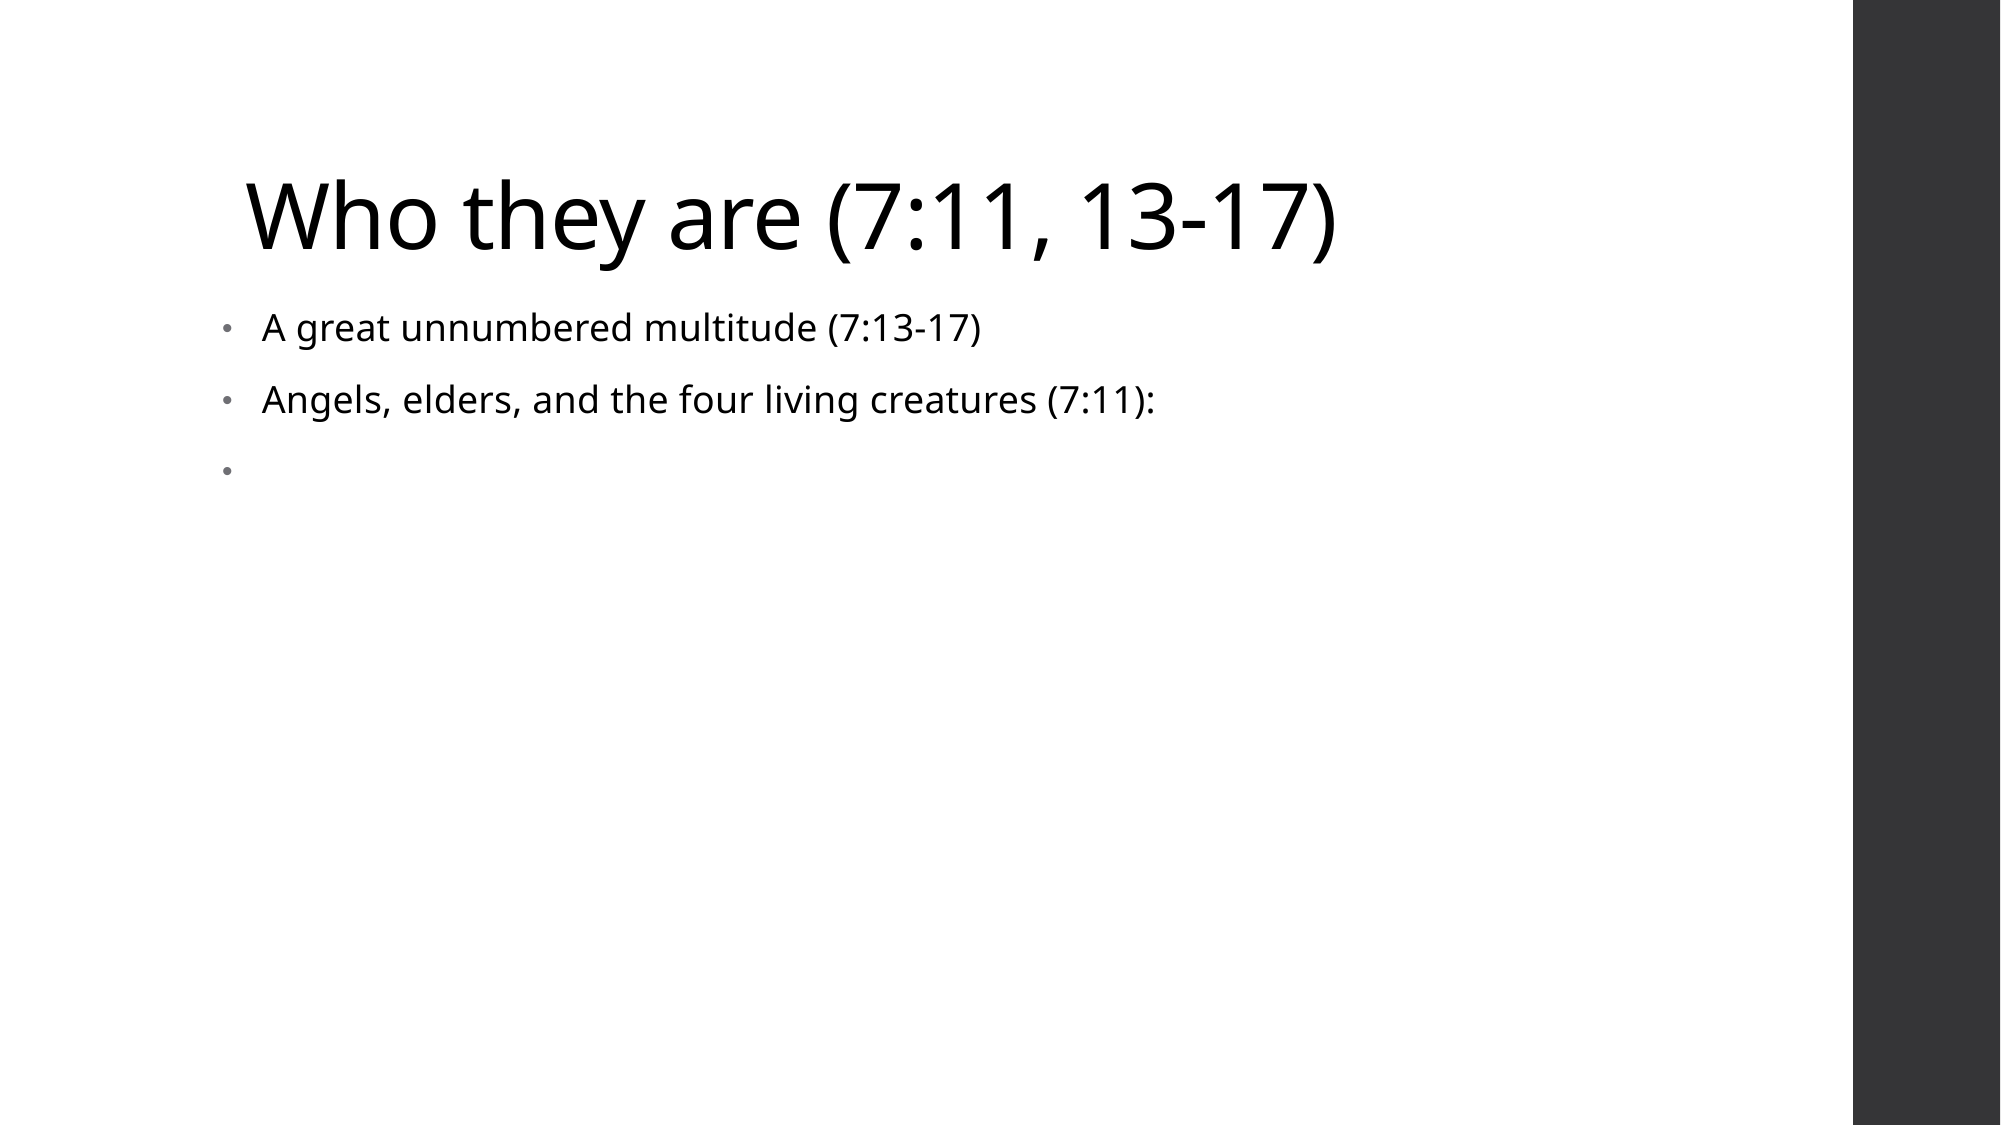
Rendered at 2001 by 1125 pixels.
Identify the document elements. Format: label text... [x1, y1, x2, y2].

list A great unnumbered multitude (7:13-17) Angels, elders, and the four living creatures (7:11): [206, 299, 1617, 1014]
title Who they are (7:11, 13-17) [206, 60, 1797, 278]
